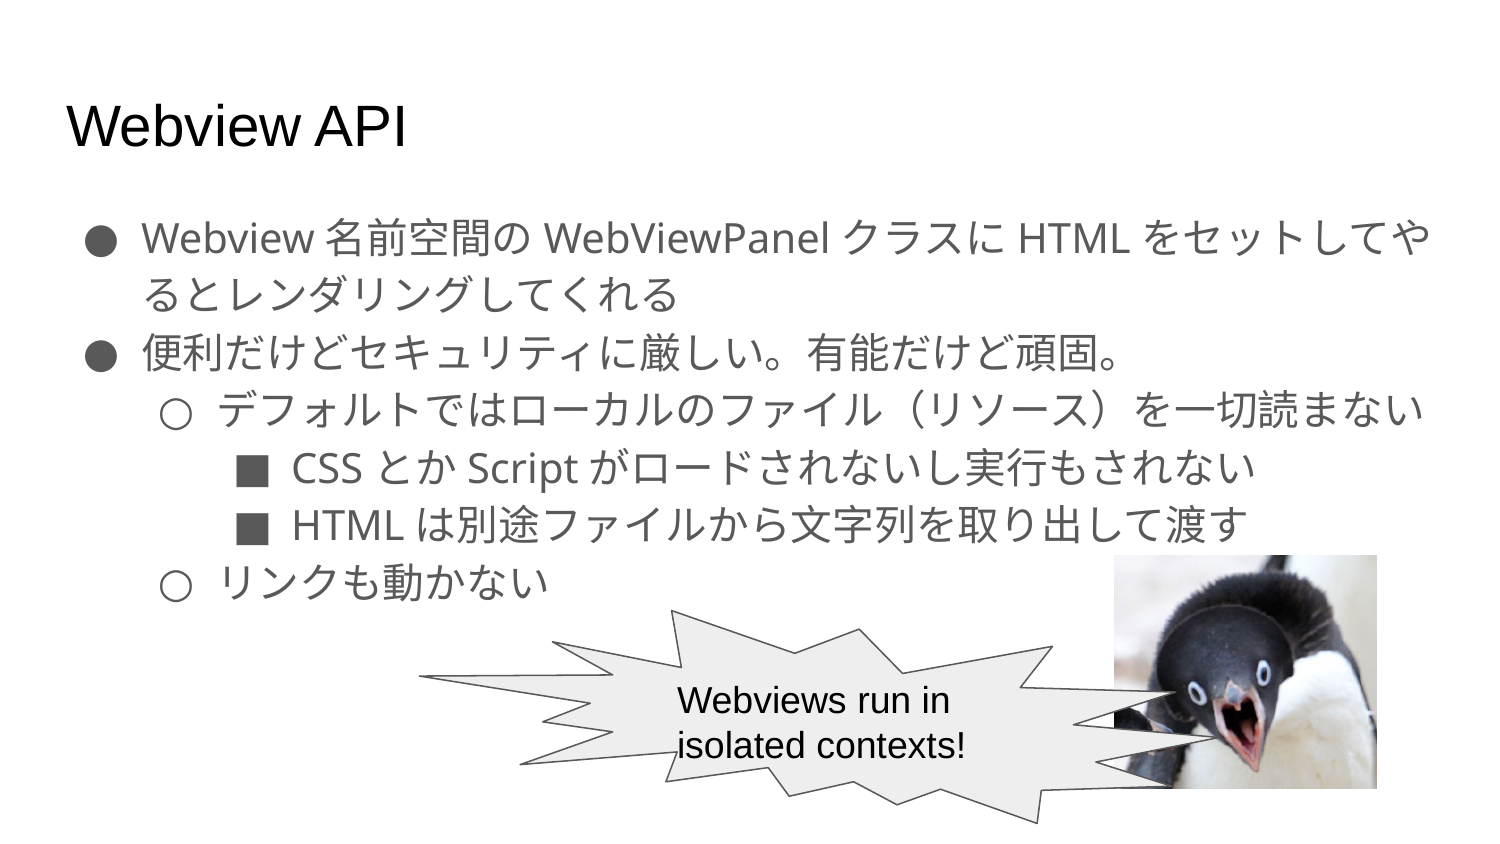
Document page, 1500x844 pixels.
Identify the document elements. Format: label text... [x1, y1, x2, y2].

text_box Webviews run in isolated contexts! [419, 610, 1220, 824]
list Webview名前空間のWebViewPanelクラスにHTMLをセットしてやるとレンダリングしてくれる 便利だけどセキュリティに厳しい。有能だけど頑固。 デフォルトではローカルのファイル（リソース）を一切読まない CSSとかScriptがロードされないし実行もされない HTMLは別途ファイルから文字列を取り出して渡す リンクも動かない [51, 189, 1449, 612]
title Webview API [51, 72, 1449, 167]
picture [1114, 612, 1377, 789]
